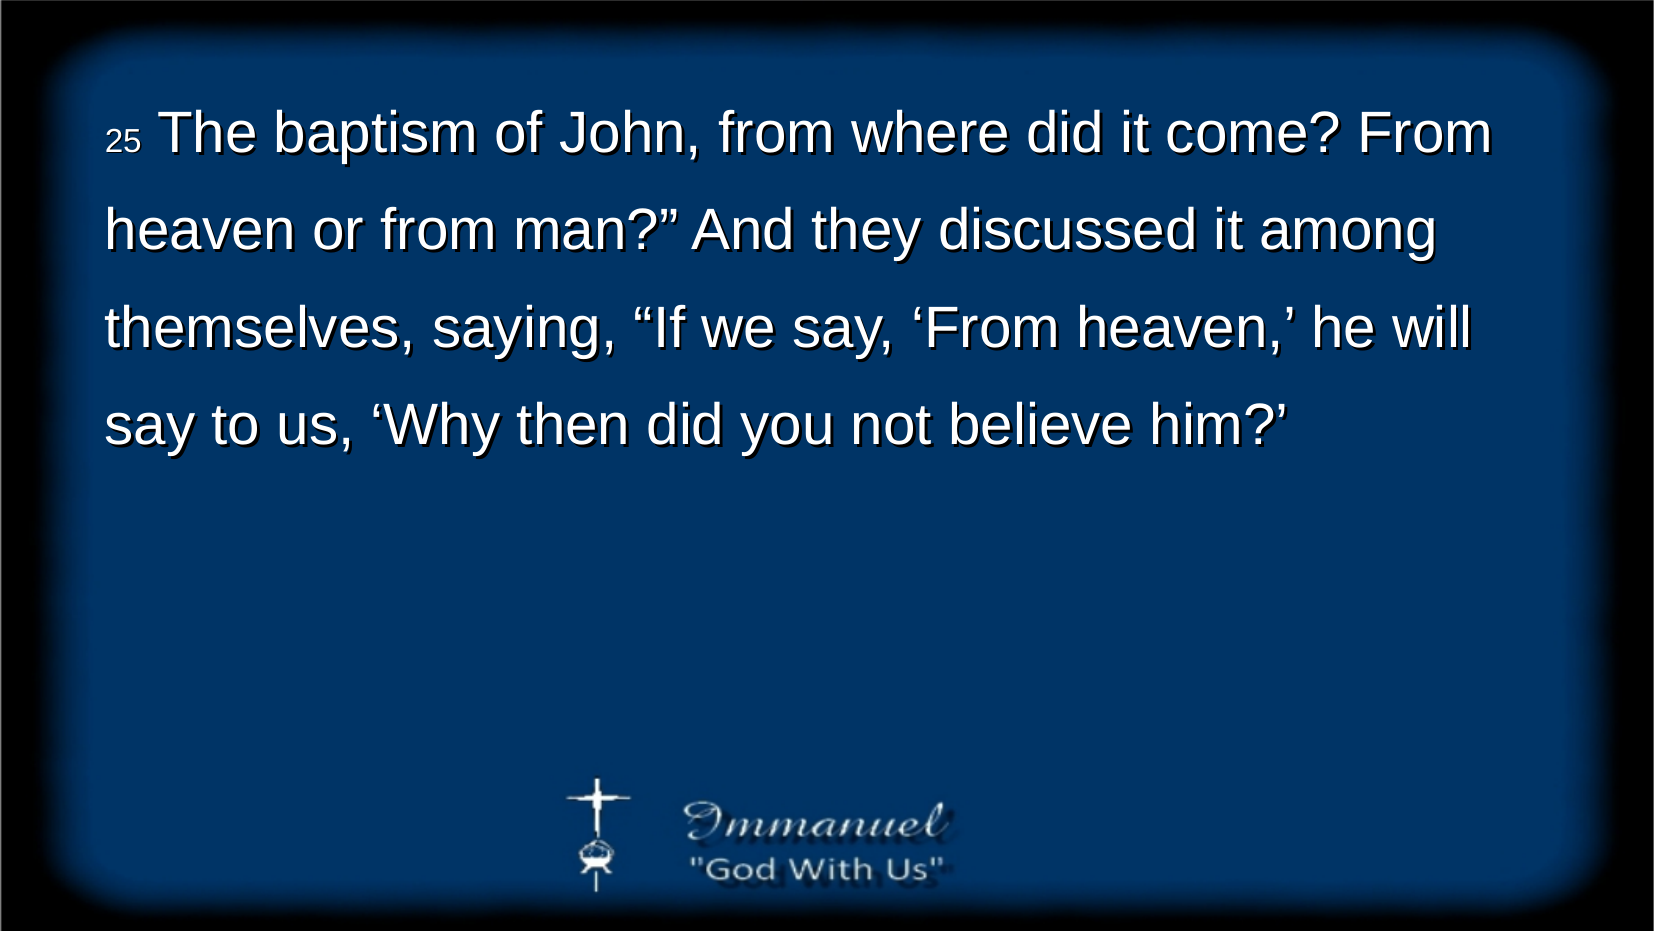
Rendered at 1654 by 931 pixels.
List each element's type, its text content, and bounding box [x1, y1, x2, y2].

picture [0, 0, 1654, 931]
text_box 25 The baptism of John, from where did it come? From heaven or from man?” And they discussed it among themselves, saying, “If we say, ‘From heaven,’ he will say to us, ‘Why then did you not believe him?’ [90, 60, 1576, 432]
